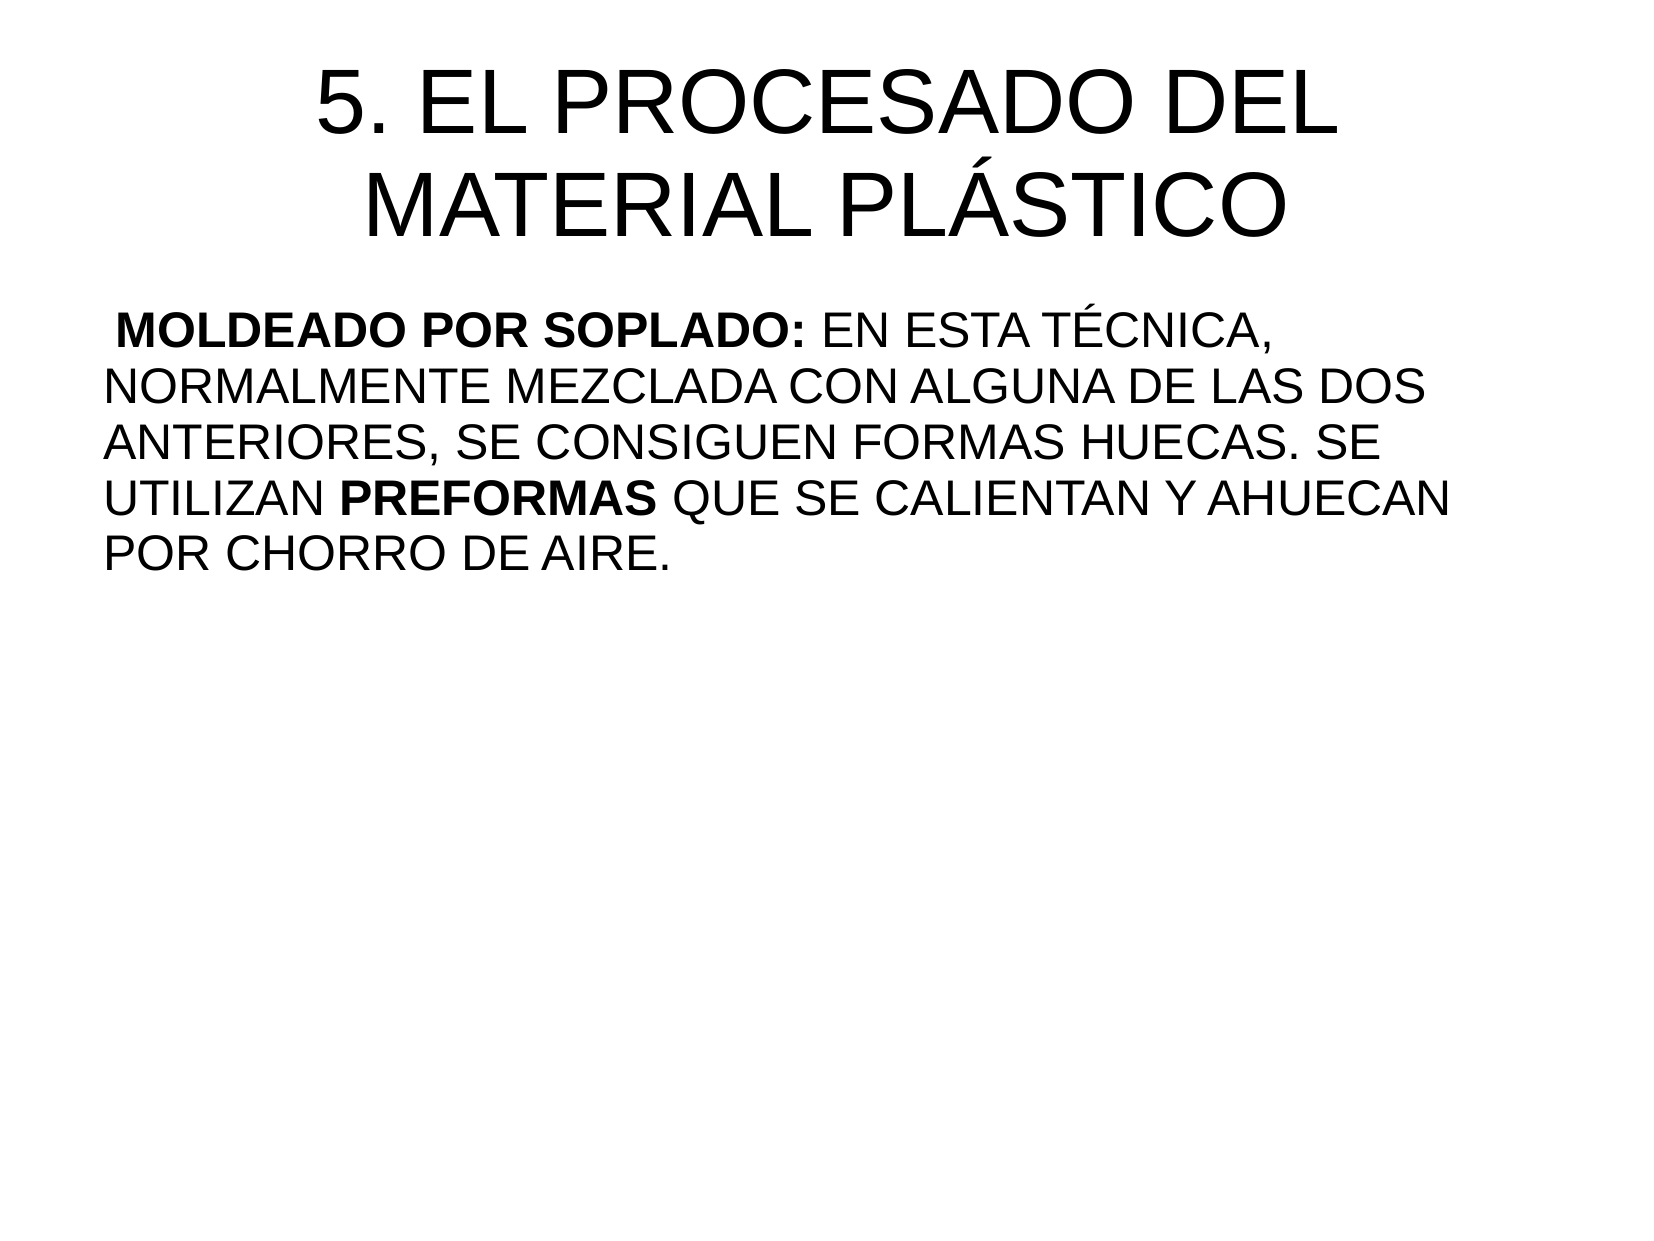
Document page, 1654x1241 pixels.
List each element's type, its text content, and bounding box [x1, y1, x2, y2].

title 5. EL PROCESADO DEL MATERIAL PLÁSTICO [82, 49, 1571, 257]
text_box MOLDEADO POR SOPLADO: EN ESTA TÉCNICA, NORMALMENTE MEZCLADA CON ALGUNA DE LAS DOS ANTERIORES, SE CONSIGUEN FORMAS HUECAS. SE UTILIZAN PREFORMAS QUE SE CALIENTAN Y AHUECAN POR CHORRO DE AIRE. [88, 295, 1565, 591]
